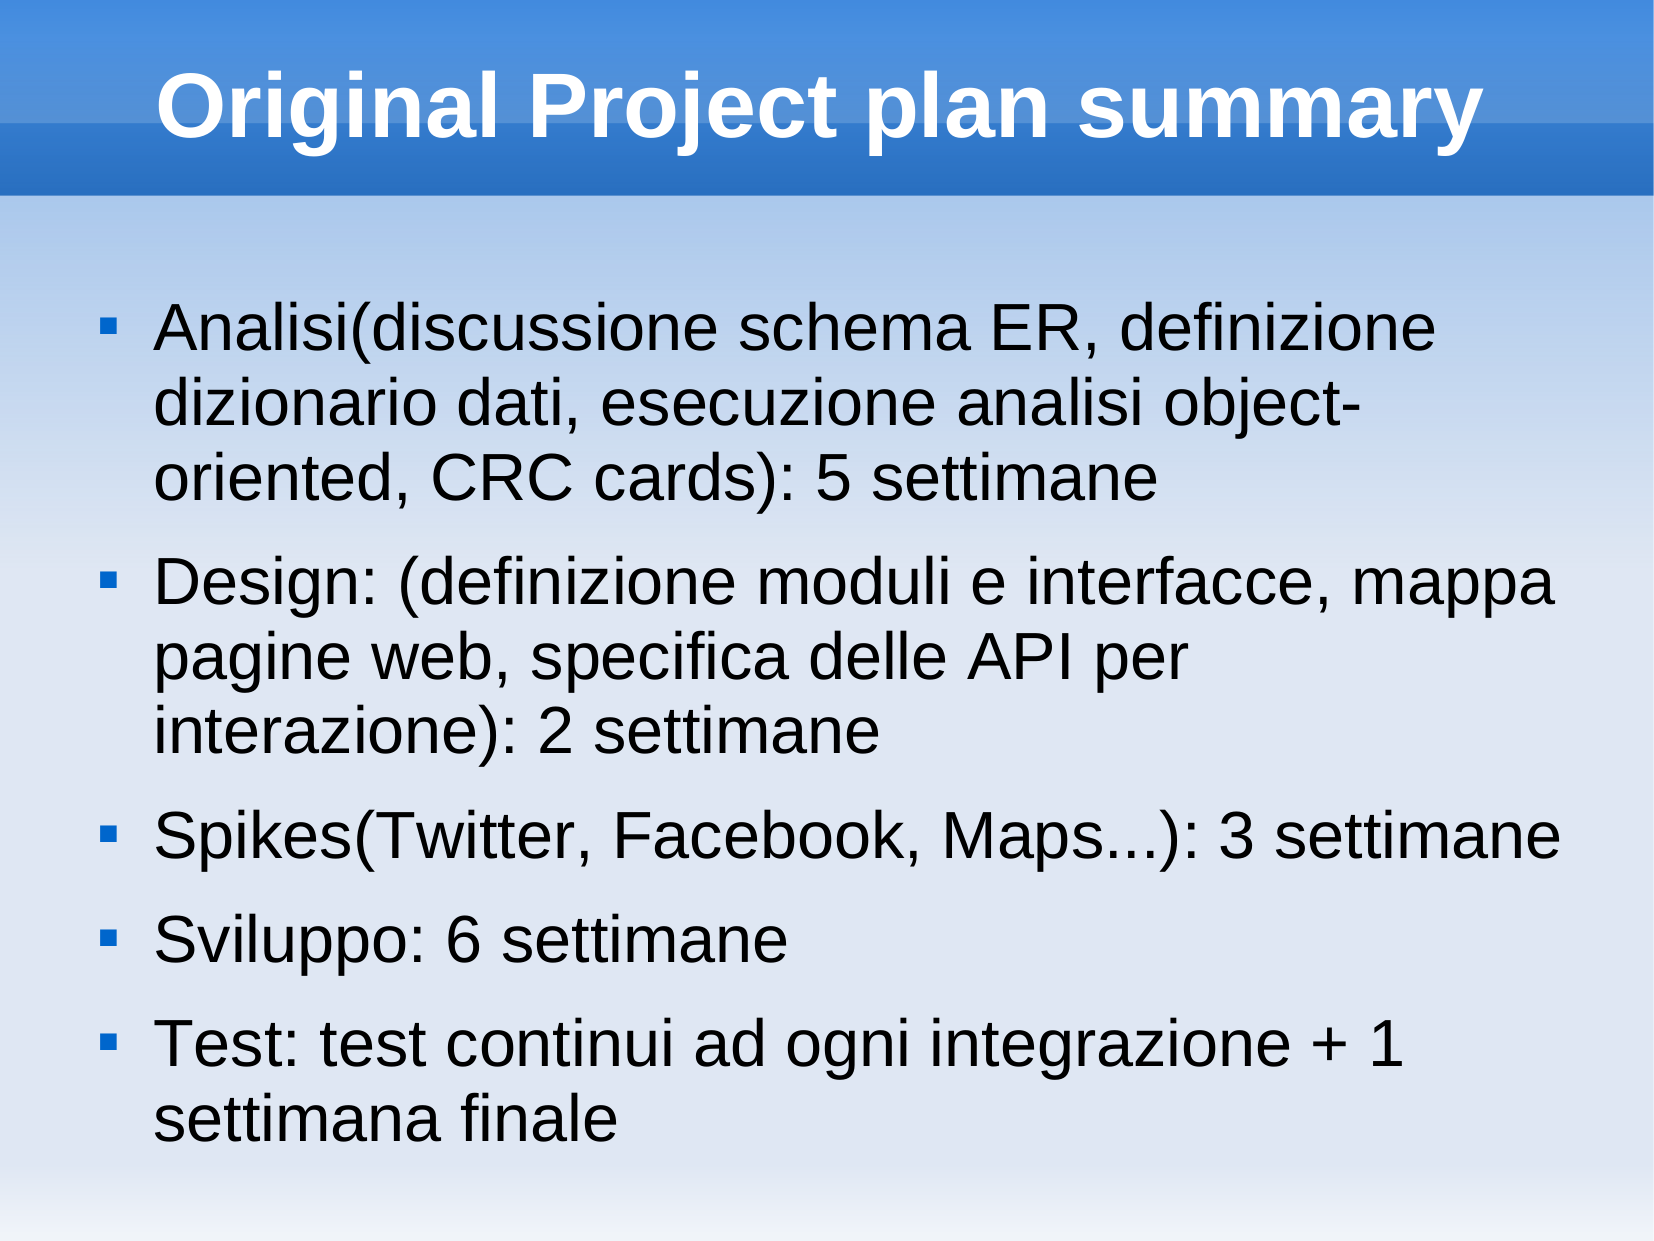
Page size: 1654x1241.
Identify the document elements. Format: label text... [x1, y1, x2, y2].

list Analisi(discussione schema ER, definizione dizionario dati, esecuzione analisi object-oriented, CRC cards): 5 settimane Design: (definizione moduli e interfacce, mappa pagine web, specifica delle API per interazione): 2 settimane Spikes(Twitter, Facebook, Maps...): 3 settimane Sviluppo: 6 settimane Test: test continui ad ogni integrazione + 1 settimana finale [82, 290, 1571, 1156]
title Original Project plan summary [76, 0, 1565, 208]
picture [0, 0, 1654, 1241]
